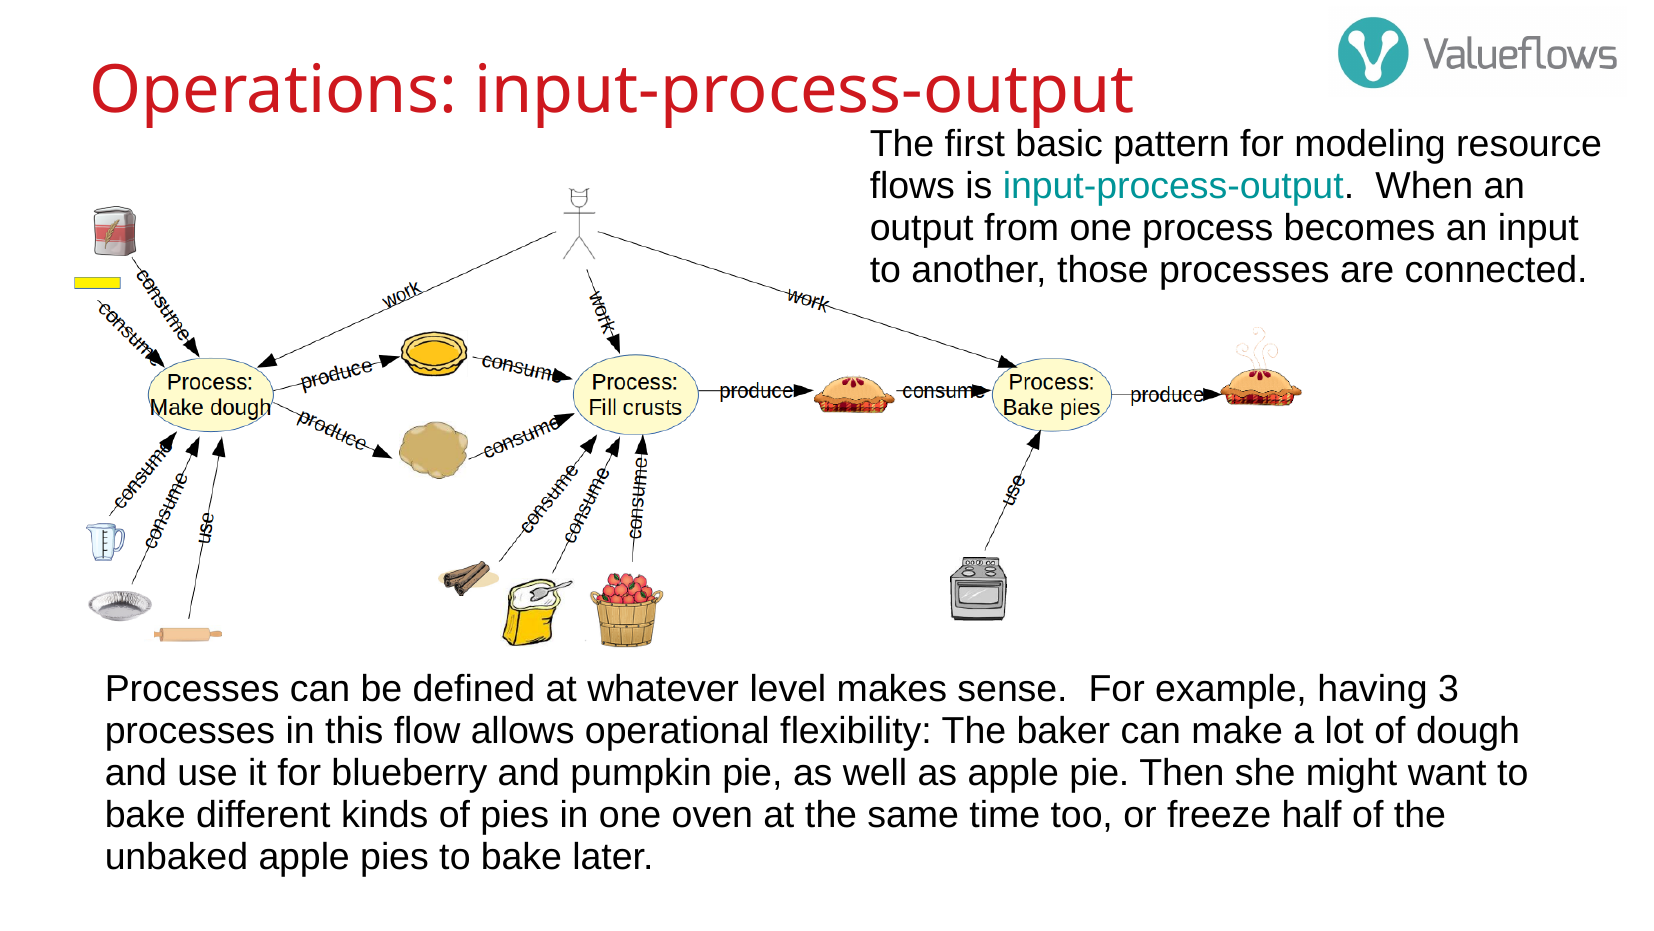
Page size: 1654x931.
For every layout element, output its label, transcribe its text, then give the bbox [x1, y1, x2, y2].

picture [1328, 6, 1627, 97]
text_box The first basic pattern for modeling resource flows is input-process-output. When an output from one process becomes an input to another, those processes are connected. [855, 115, 1636, 299]
text_box Processes can be defined at whatever level makes sense. For example, having 3 processes in this flow allows operational flexibility: The baker can make a lot of dough and use it for blueberry and pumpkin pie, as well as apple pie. Then she might want to bake different kinds of pies in one oven at the same time too, or freeze half of the unbaked apple pies to bake later. [90, 660, 1561, 886]
text_box Operations: input-process-output [75, 34, 1439, 127]
picture [70, 188, 1316, 668]
